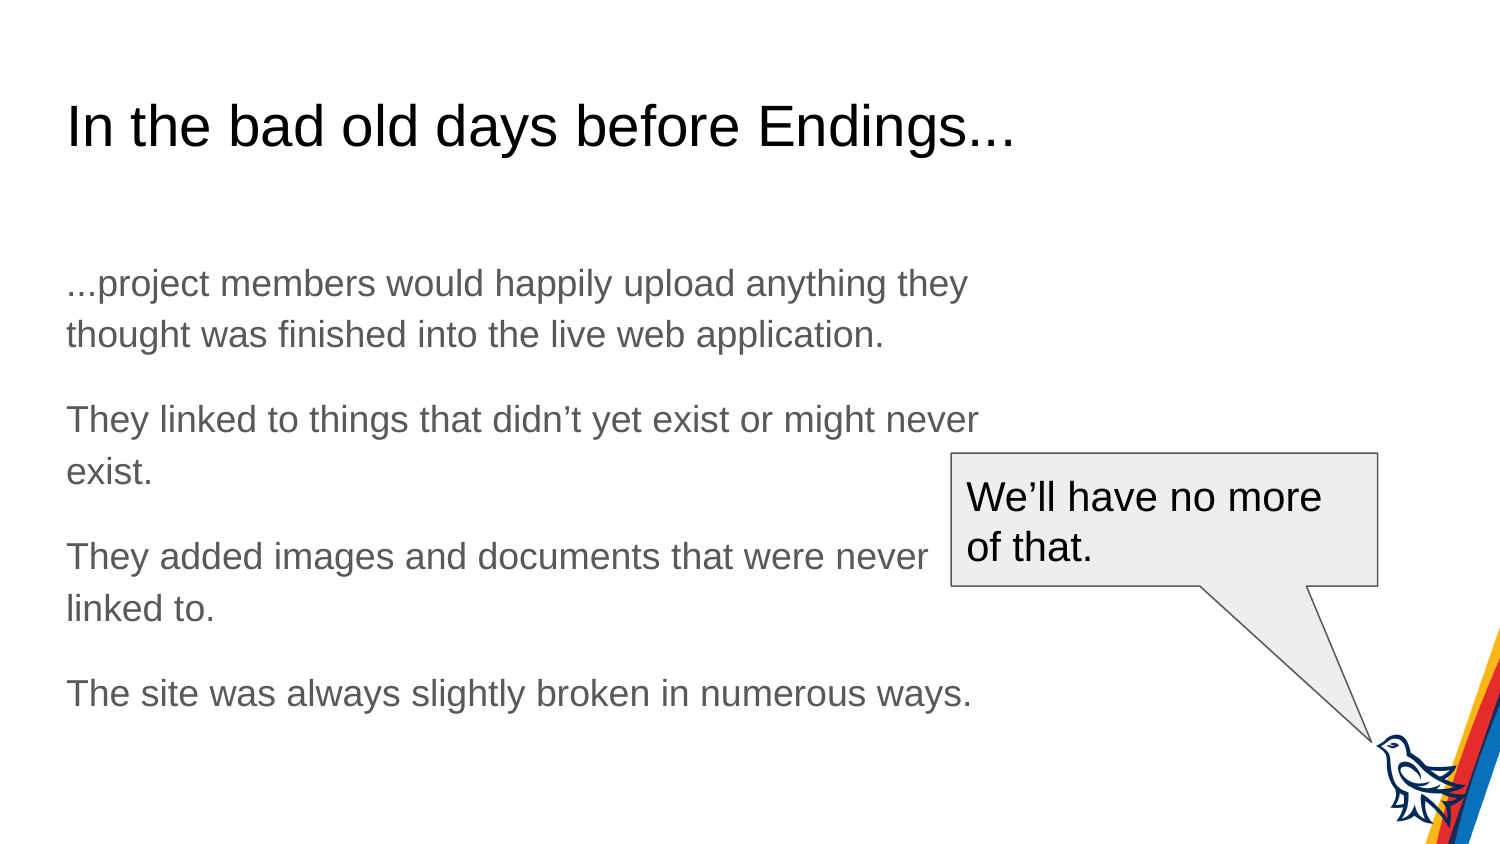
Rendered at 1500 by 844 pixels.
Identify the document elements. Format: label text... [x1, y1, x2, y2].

text_box We’ll have no more of that. [951, 453, 1378, 743]
picture [1372, 628, 1500, 844]
list ...project members would happily upload anything they thought was finished into the live web application. They linked to things that didn’t yet exist or might never exist. They added images and documents that were never linked to. The site was always slightly broken in numerous ways. [51, 236, 1040, 747]
title In the bad old days before Endings... [51, 72, 1449, 167]
